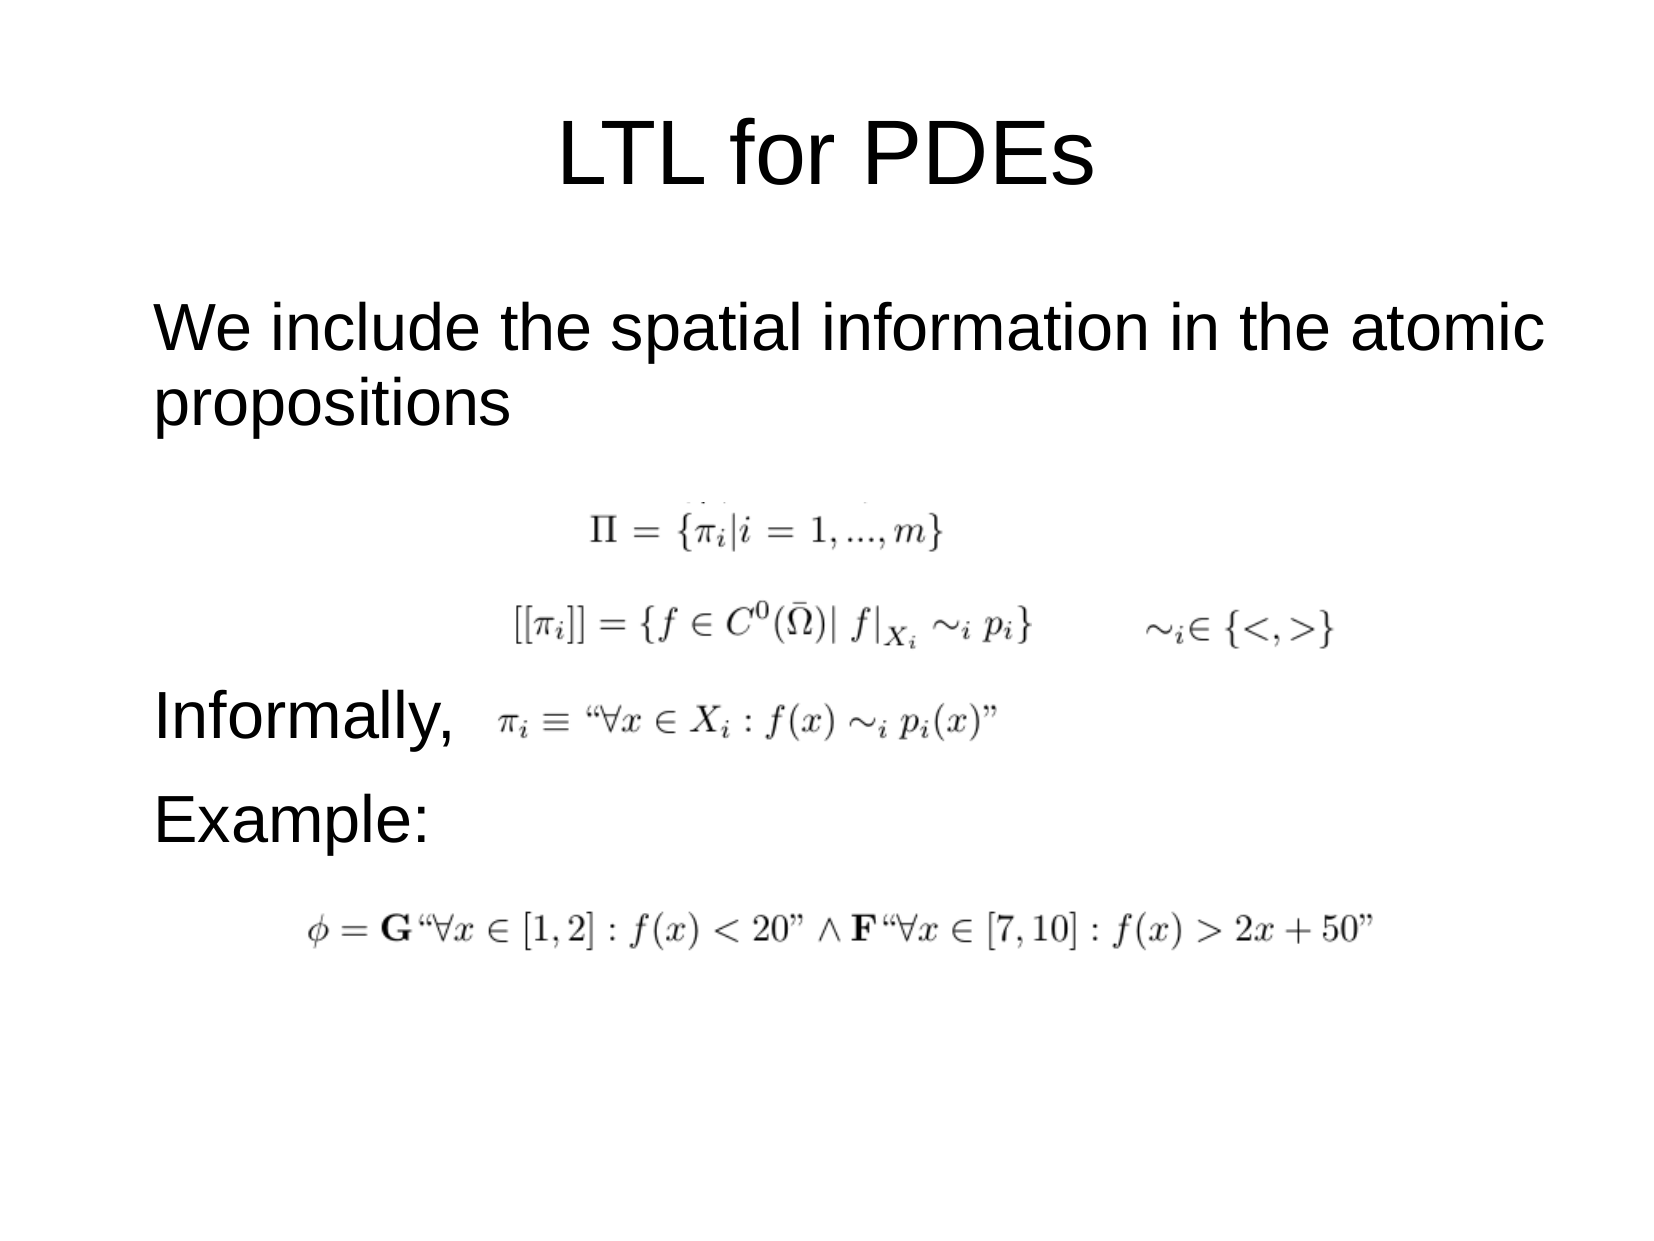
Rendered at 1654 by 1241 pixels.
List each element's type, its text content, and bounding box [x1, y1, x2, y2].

picture [291, 896, 1381, 961]
list We include the spatial information in the atomic propositions Informally, Example: [82, 290, 1571, 1010]
picture [465, 678, 1013, 766]
title LTL for PDEs [82, 49, 1571, 257]
picture [1137, 599, 1336, 653]
picture [480, 577, 1032, 661]
picture [585, 502, 949, 556]
